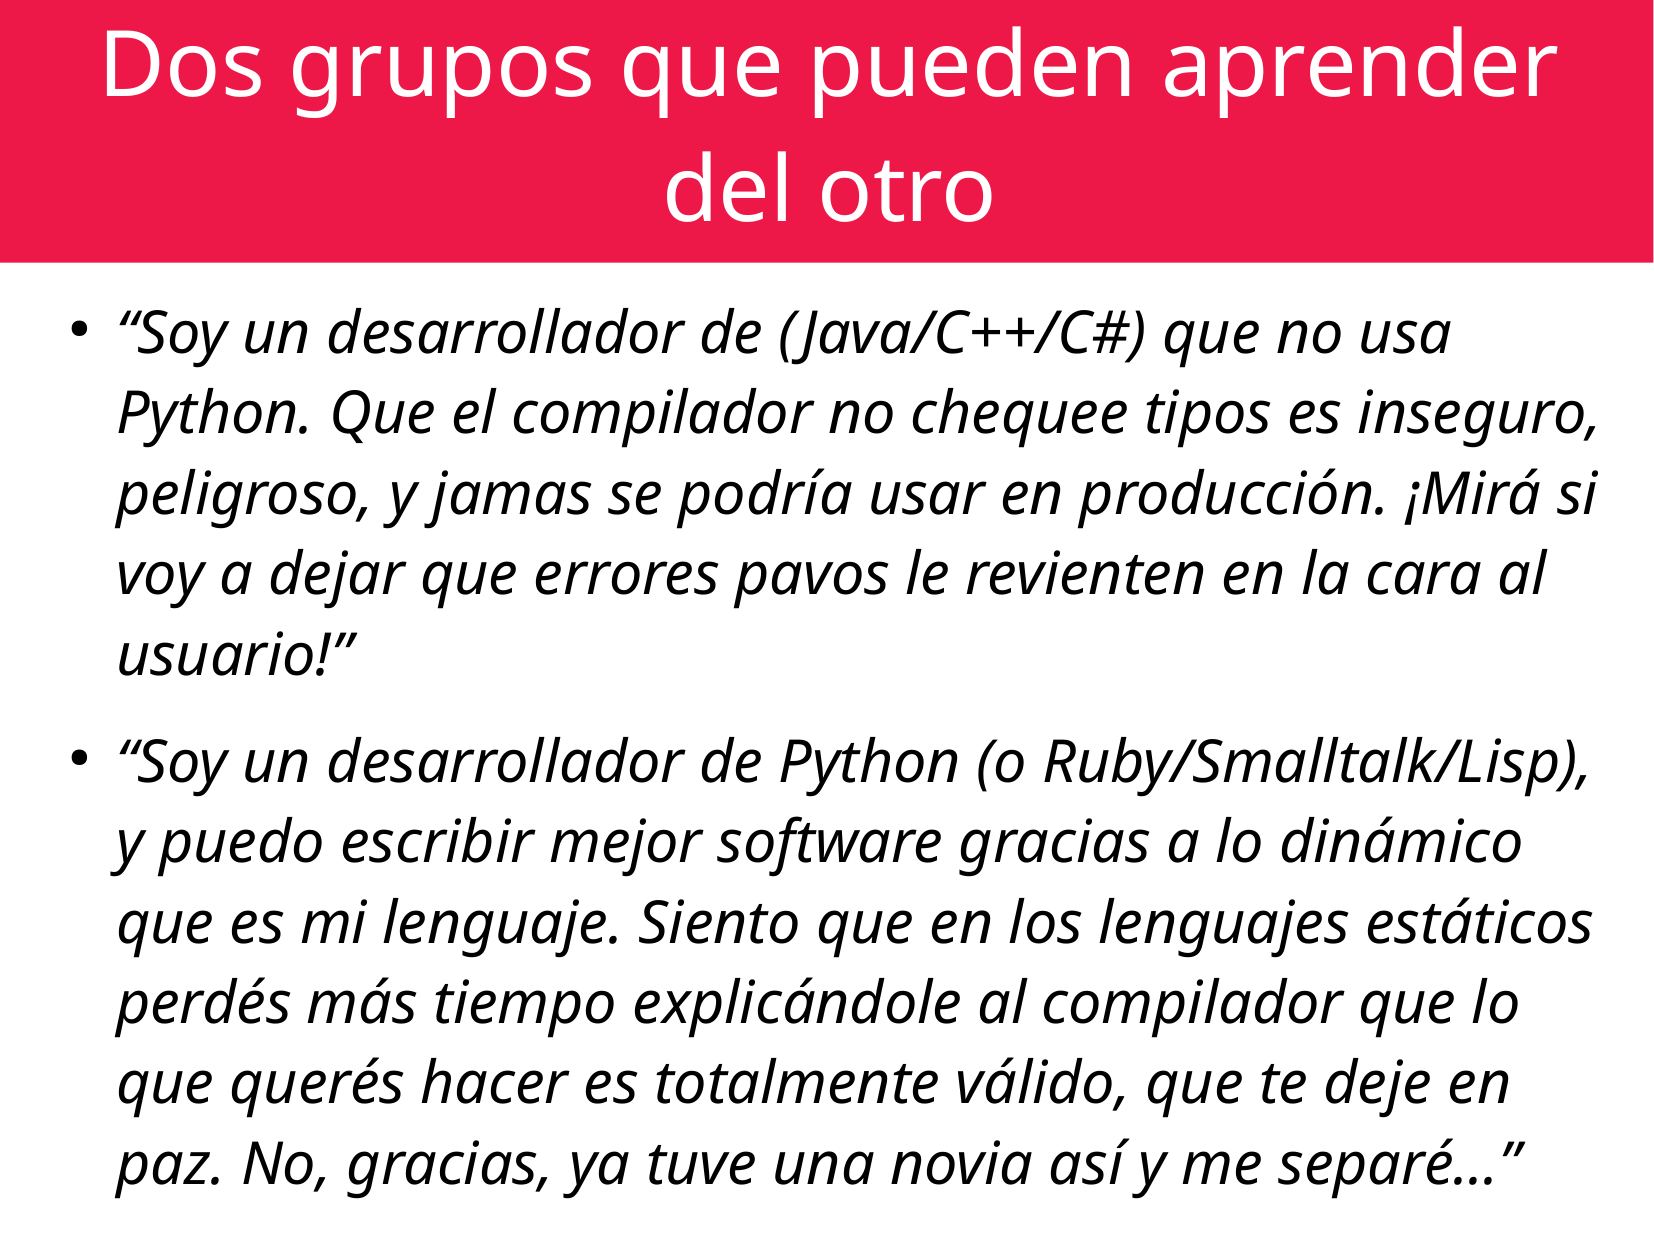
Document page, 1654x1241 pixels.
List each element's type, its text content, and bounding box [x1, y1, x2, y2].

list “Soy un desarrollador de (Java/C++/C#) que no usa Python. Que el compilador no chequee tipos es inseguro, peligroso, y jamas se podría usar en producción. ¡Mirá si voy a dejar que errores pavos le revienten en la cara al usuario!” “Soy un desarrollador de Python (o Ruby/Smalltalk/Lisp), y puedo escribir mejor software gracias a lo dinámico que es mi lenguaje. Siento que en los lenguajes estáticos perdés más tiempo explicándole al compilador que lo que querés hacer es totalmente válido, que te deje en paz. No, gracias, ya tuve una novia así y me separé...” [53, 290, 1613, 1241]
title Dos grupos que pueden aprender del otro [47, 0, 1613, 252]
